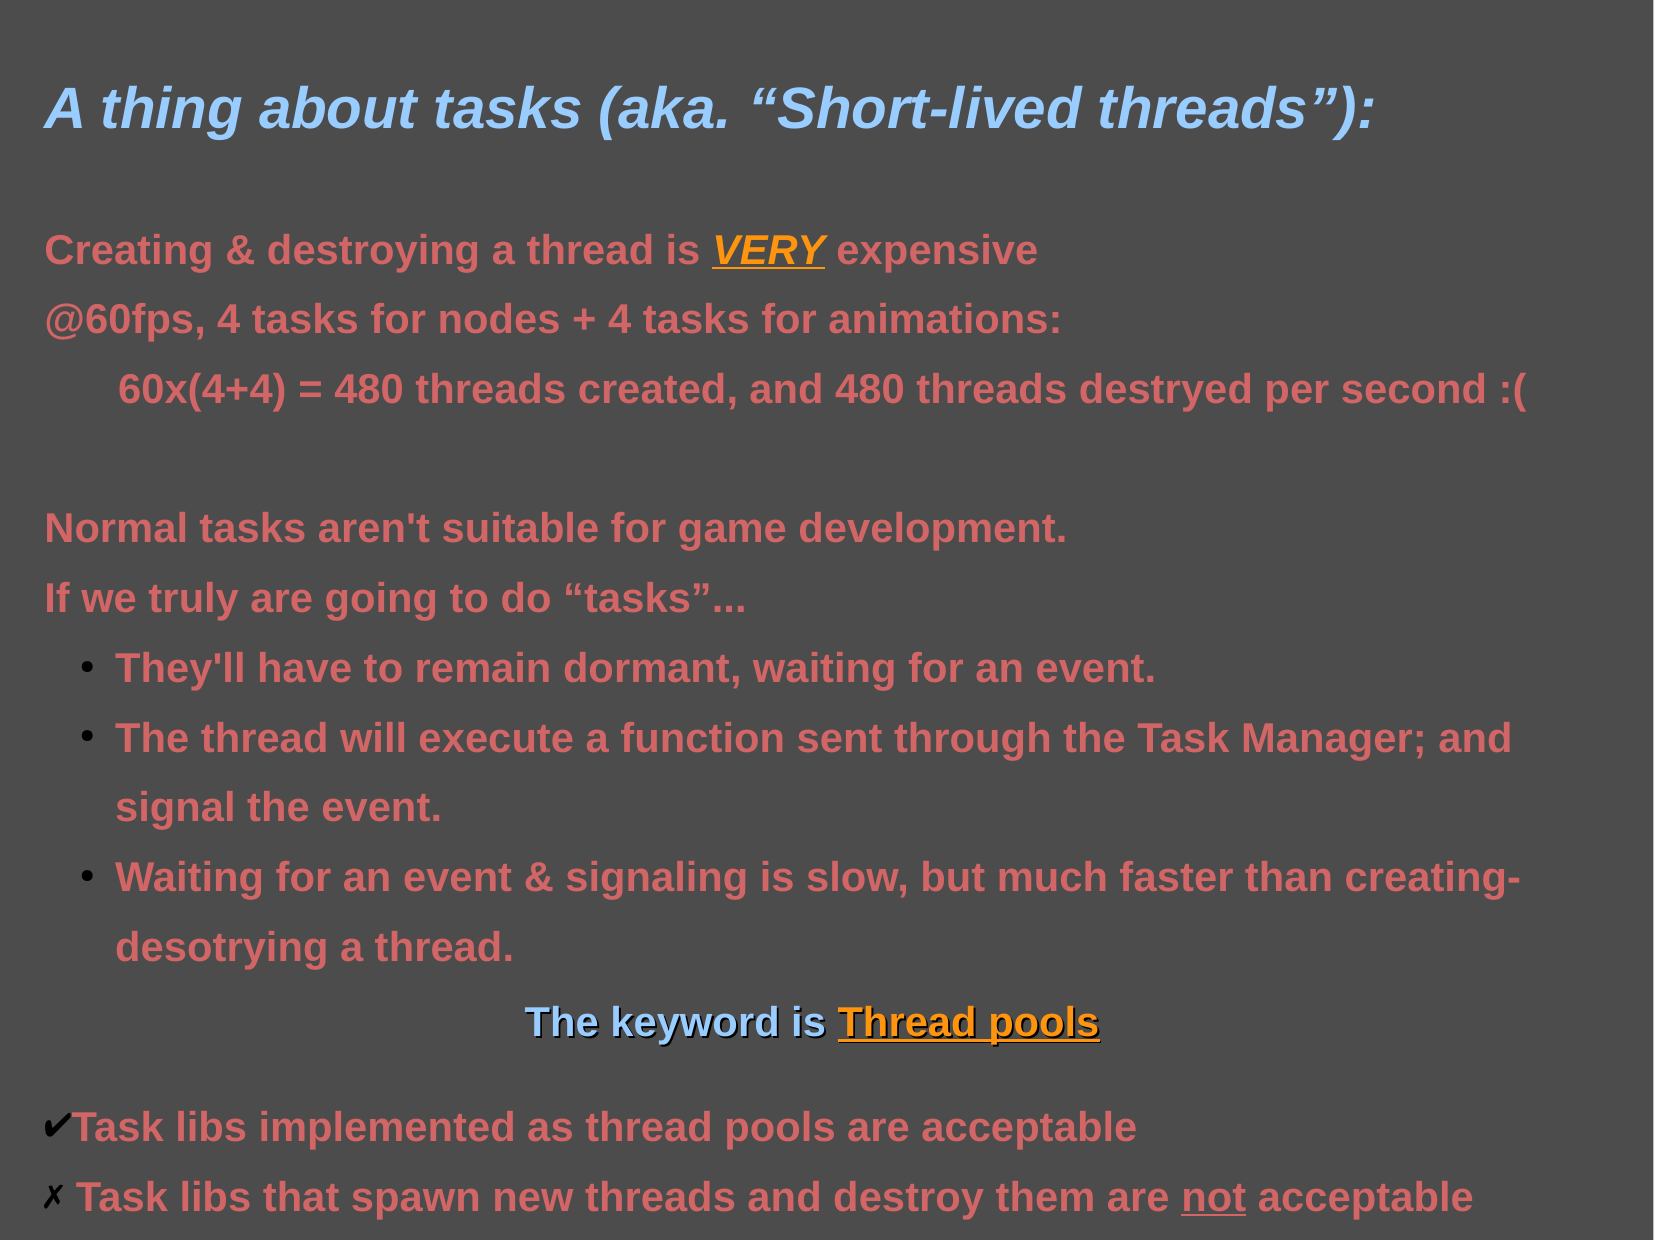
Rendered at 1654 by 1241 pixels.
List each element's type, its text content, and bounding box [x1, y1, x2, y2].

text_box The keyword is Thread pools Task libs implemented as thread pools are acceptable Task libs that spawn new threads and destroy them are not acceptable [29, 968, 1595, 1210]
text_box A thing about tasks (aka. “Short-lived threads”): Creating & destroying a thread is VERY expensive @60fps, 4 tasks for nodes + 4 tasks for animations: 60x(4+4) = 480 threads created, and 480 threads destryed per second :( Normal tasks aren't suitable for game development. If we truly are going to do “tasks”... They'll have to remain dormant, waiting for an event. The thread will execute a function sent through the Task Manager; and signal the event. Waiting for an event & signaling is slow, but much faster than creating-desotrying a thread. [29, 35, 1595, 965]
